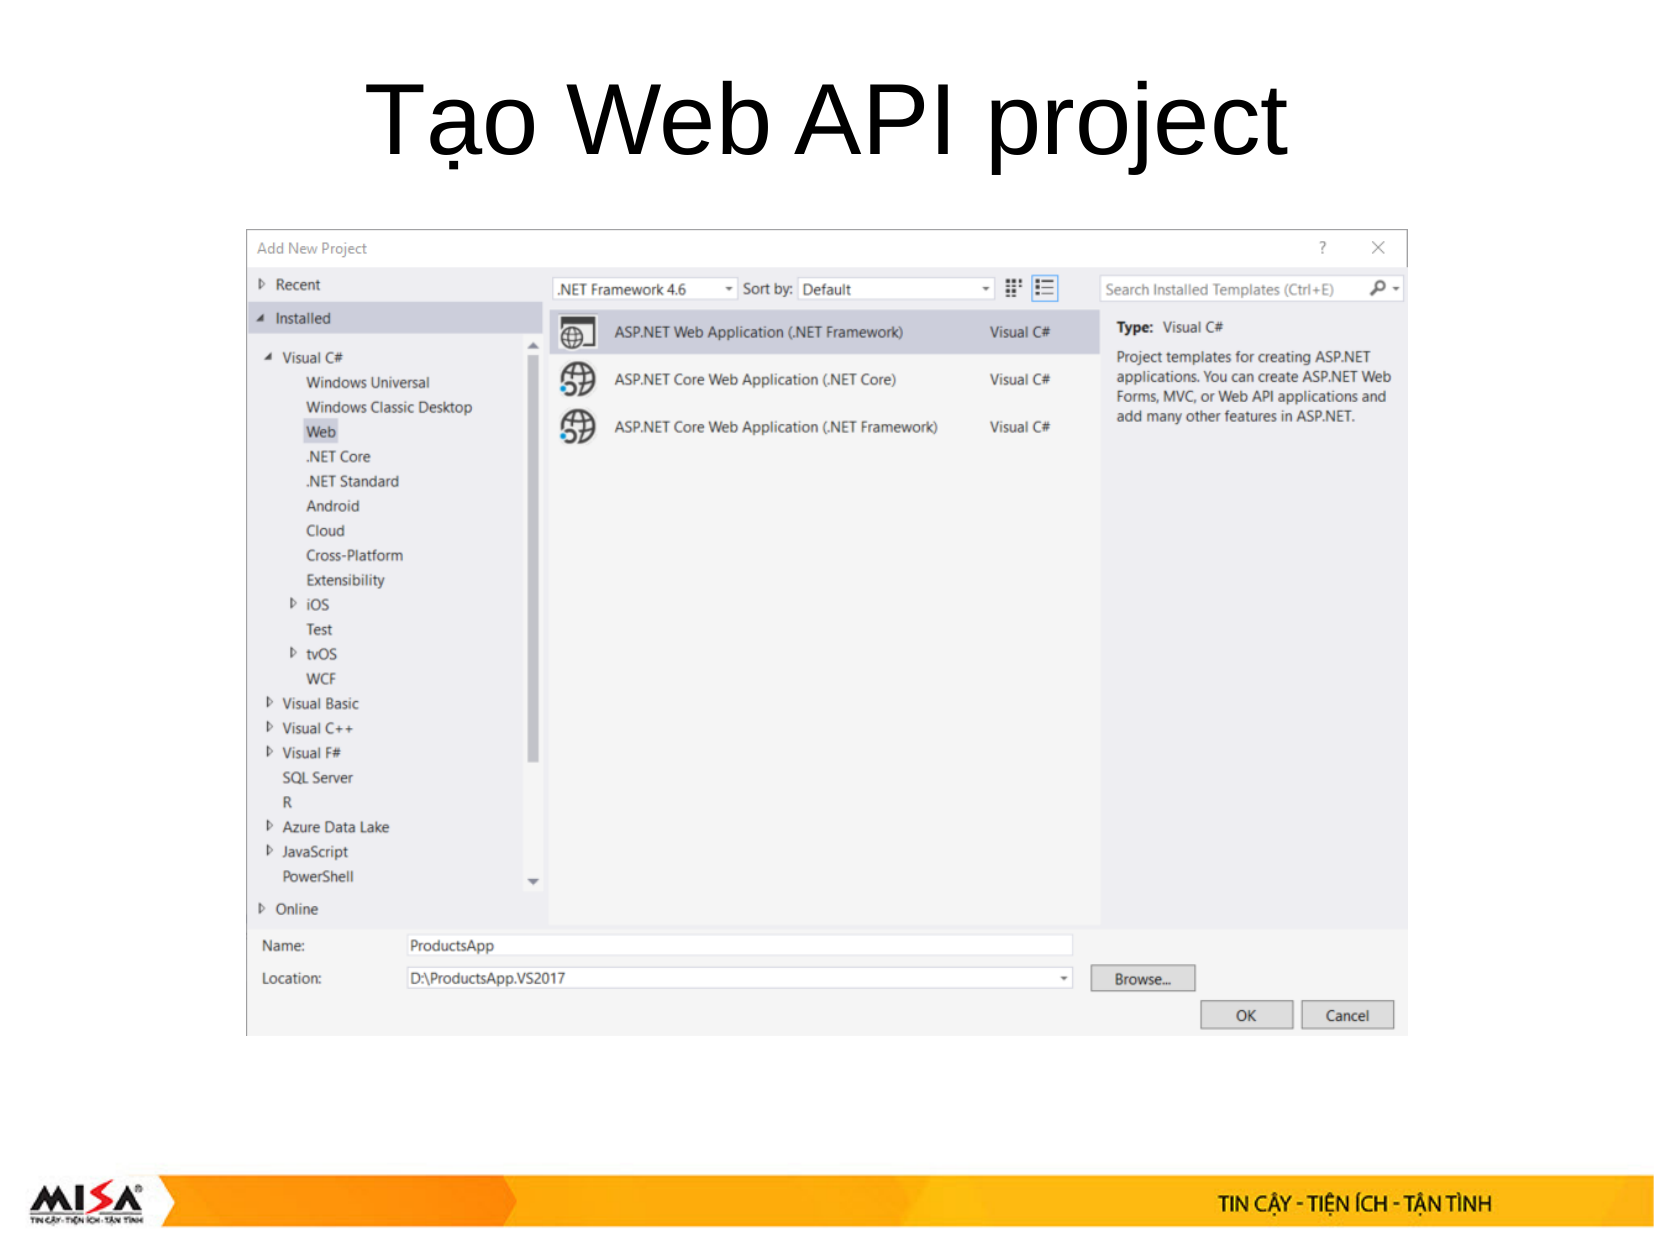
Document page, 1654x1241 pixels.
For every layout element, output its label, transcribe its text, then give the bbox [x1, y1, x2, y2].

picture [246, 229, 1408, 1036]
title Tạo Web API project [0, 66, 1654, 177]
